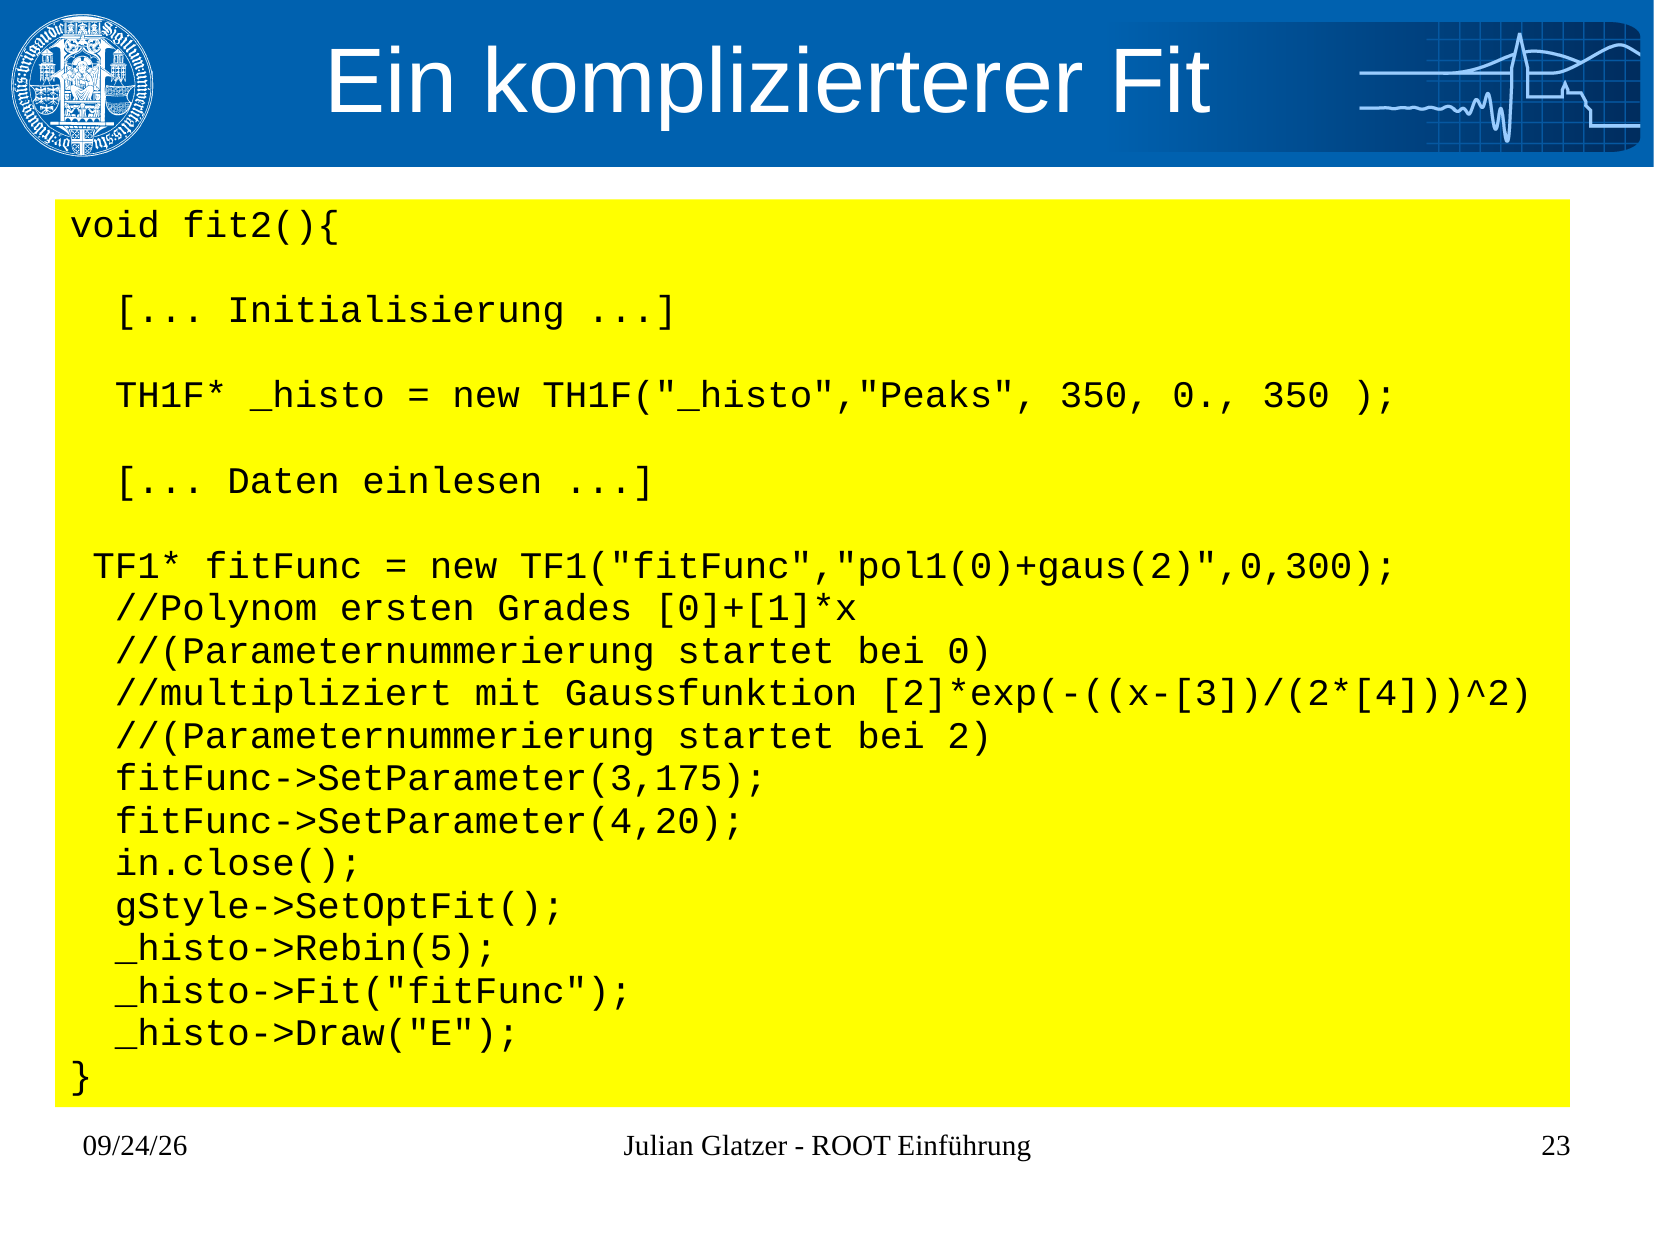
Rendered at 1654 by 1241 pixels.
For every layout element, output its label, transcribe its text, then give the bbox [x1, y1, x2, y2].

picture [0, 0, 1654, 167]
text_box void fit2(){ [... Initialisierung ...] TH1F* _histo = new TH1F("_histo","Peaks", 350, 0., 350 ); [... Daten einlesen ...] TF1* fitFunc = new TF1("fitFunc","pol1(0)+gaus(2)",0,300); //Polynom ersten Grades [0]+[1]*x //(Parameternummerierung startet bei 0) //multipliziert mit Gaussfunktion [2]*exp(-((x-[3])/(2*[4]))^2) //(Parameternummerierung startet bei 2) fitFunc->SetParameter(3,175); fitFunc->SetParameter(4,20); in.close(); gStyle->SetOptFit(); _histo->Rebin(5); _histo->Fit("fitFunc"); _histo->Draw("E"); } [55, 199, 1570, 1108]
title Ein komplizierterer Fit [187, 11, 1351, 151]
